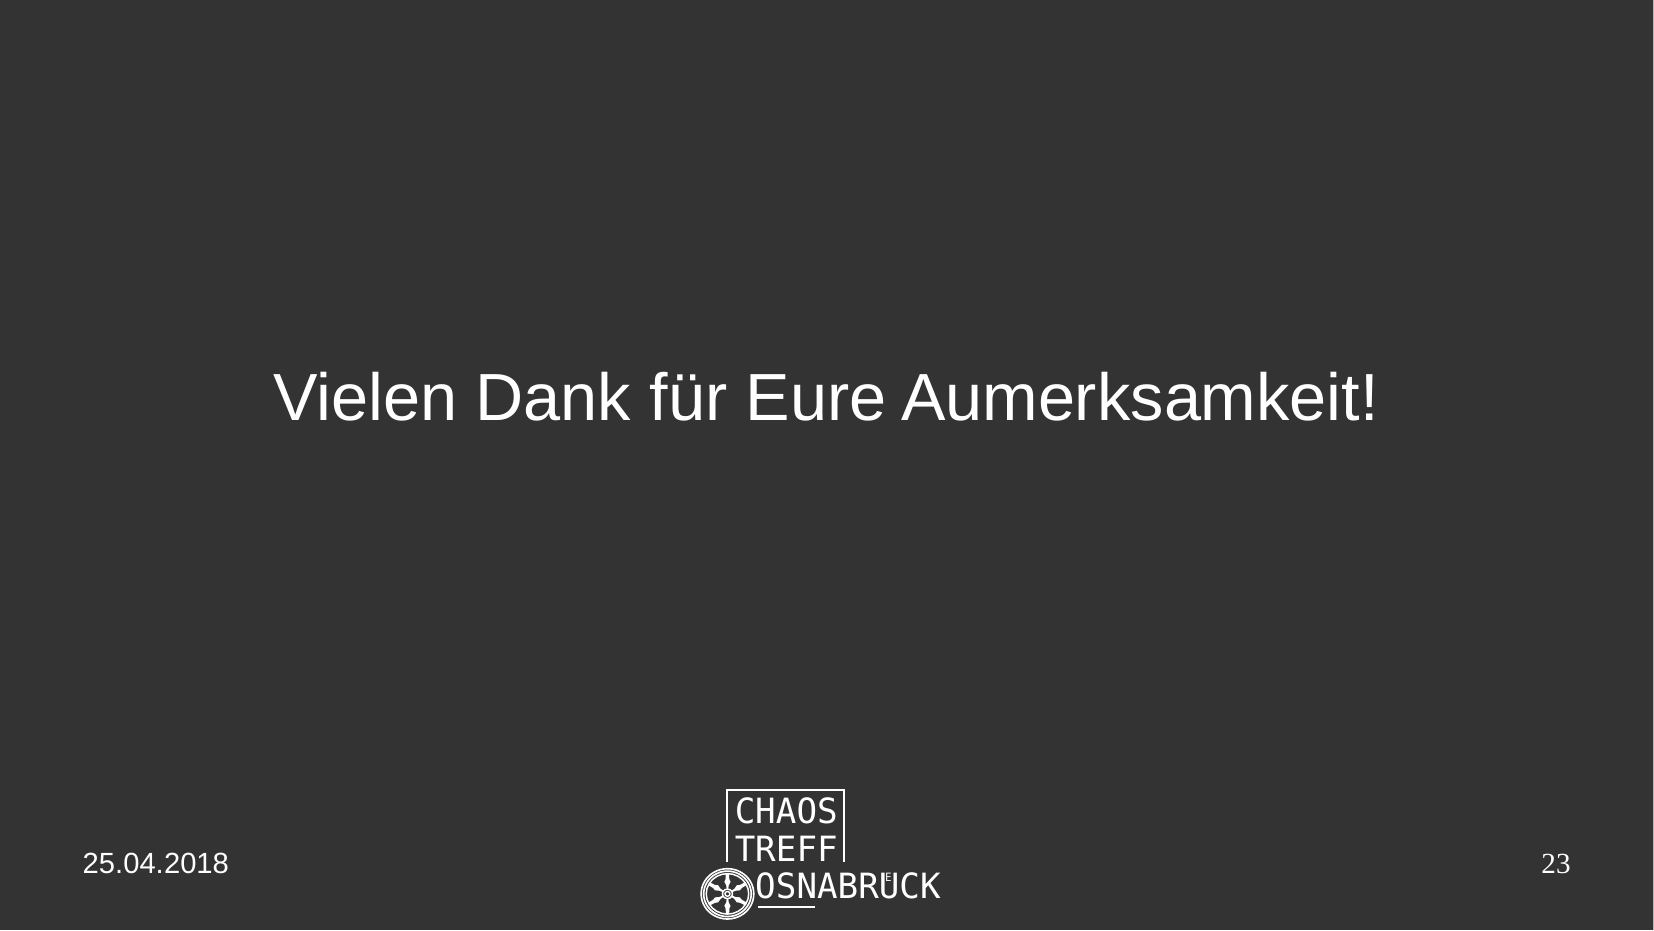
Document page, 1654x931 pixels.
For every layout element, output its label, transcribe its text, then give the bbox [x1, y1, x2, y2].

subtitle Vielen Dank für Eure Aumerksamkeit! [82, 37, 1571, 758]
